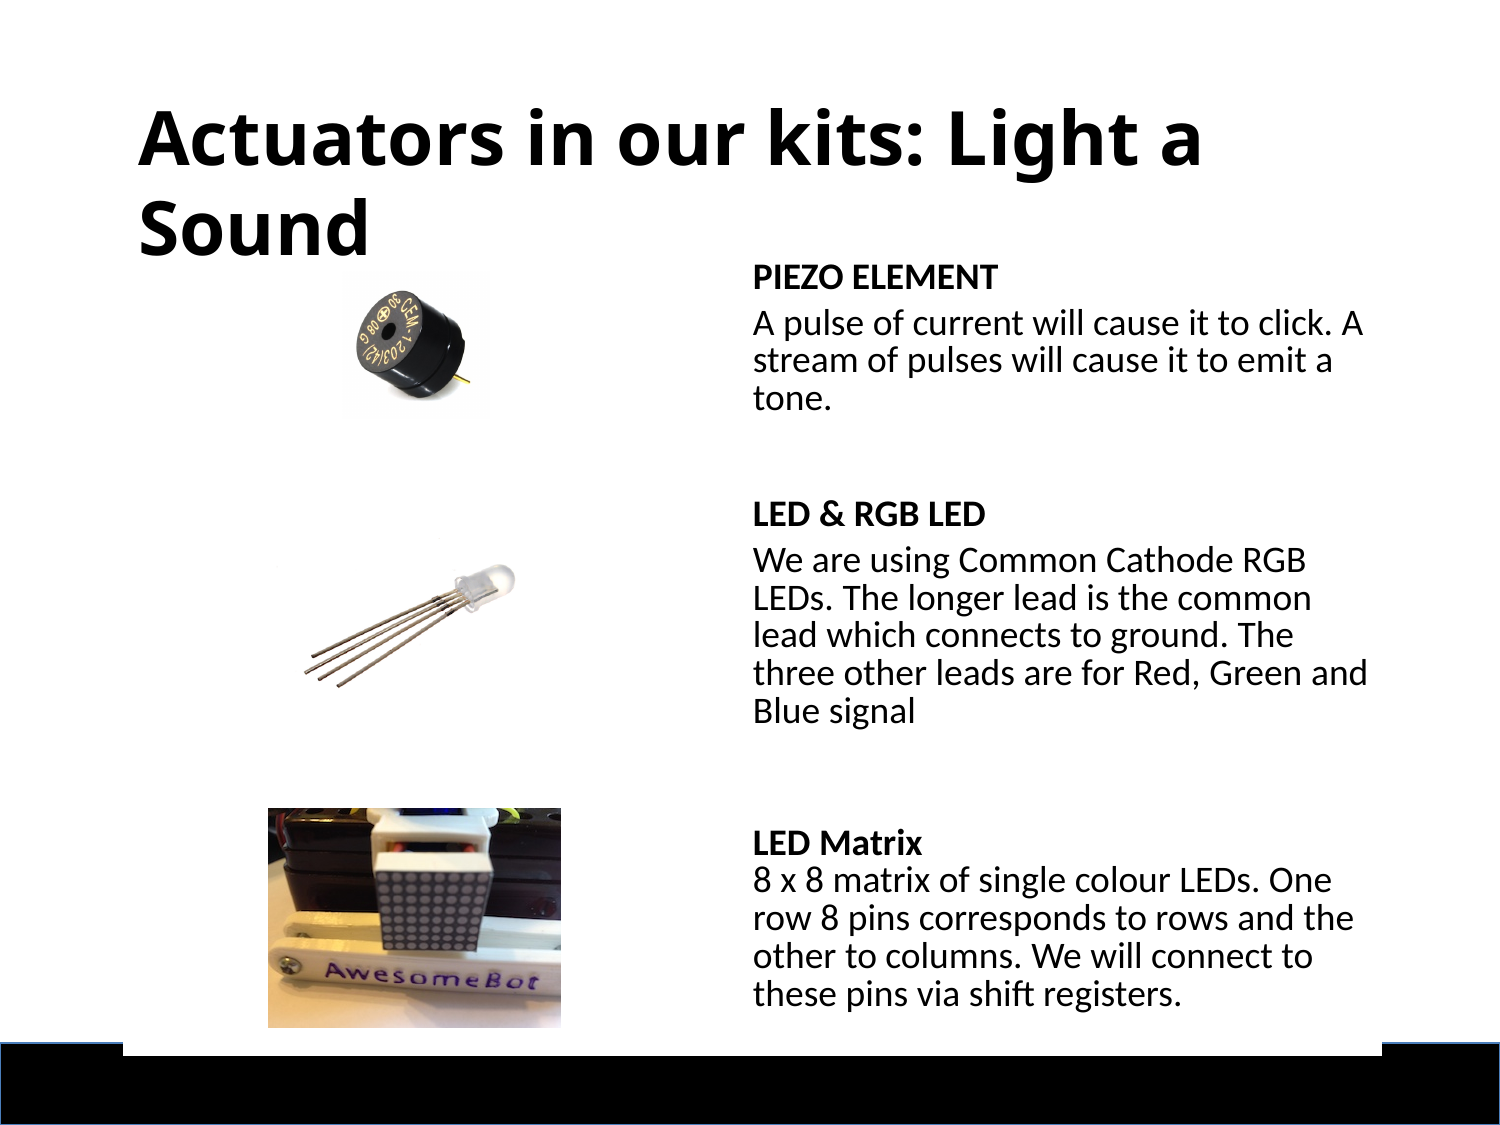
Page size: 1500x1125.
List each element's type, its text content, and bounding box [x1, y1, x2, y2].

table_cell LED & RGB LED We are using Common Cathode RGB LEDs. The longer lead is the common lead which connects to ground. The three other leads are for Red, Green and Blue signal [753, 498, 1382, 827]
list [123, 225, 1383, 1005]
table_header [123, 261, 753, 498]
table_cell [123, 827, 753, 1056]
picture [268, 808, 561, 1028]
title Actuators in our kits: Light a Sound [123, 82, 1383, 174]
table_cell [123, 498, 753, 827]
picture [342, 271, 490, 419]
table_header PIEZO ELEMENT A pulse of current will cause it to click. A stream of pulses will cause it to emit a tone. [753, 261, 1382, 498]
picture [276, 524, 561, 715]
table_cell LED Matrix 8 x 8 matrix of single colour LEDs. One row 8 pins corresponds to rows and the other to columns. We will connect to these pins via shift registers. [753, 827, 1382, 1056]
